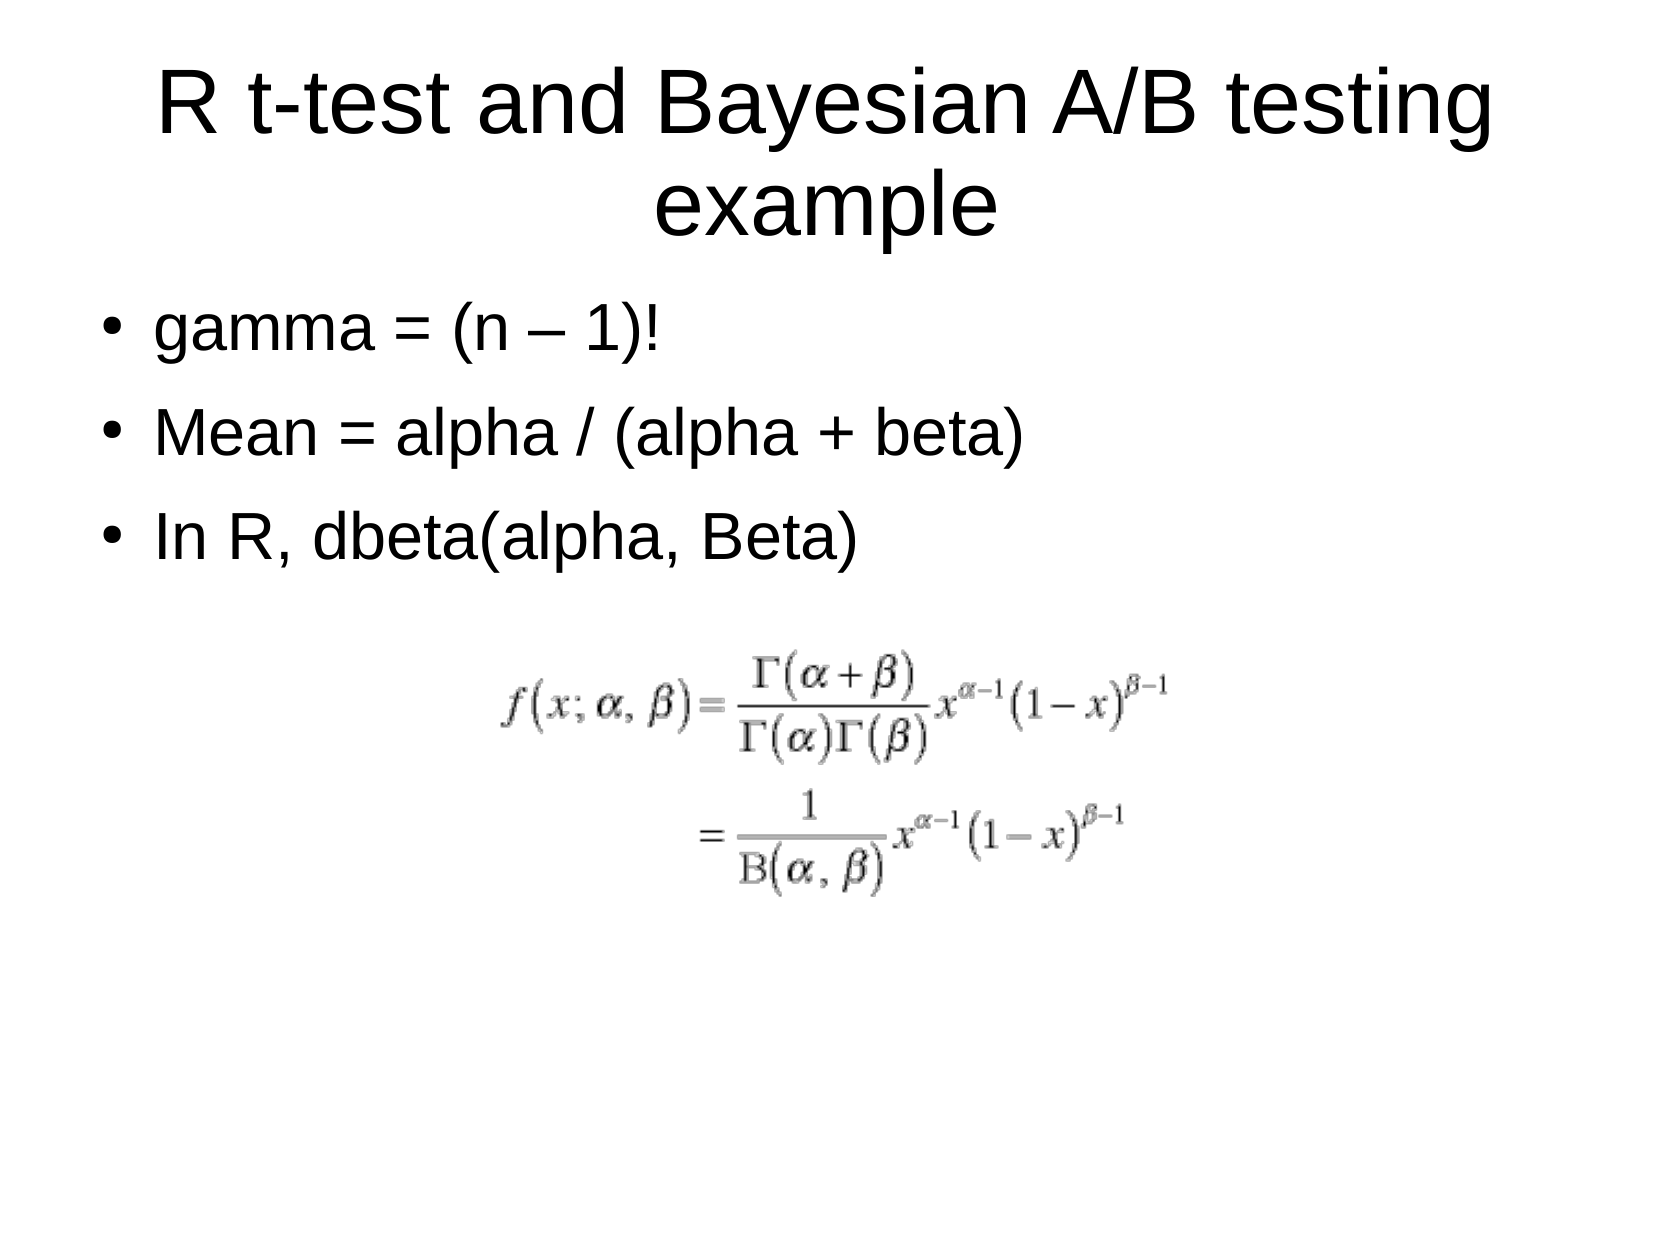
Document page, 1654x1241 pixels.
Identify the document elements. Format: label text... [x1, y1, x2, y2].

title R t-test and Bayesian A/B testing example [82, 49, 1571, 257]
list gamma = (n – 1)! Mean = alpha / (alpha + beta) In R, dbeta(alpha, Beta) [82, 290, 1571, 1010]
